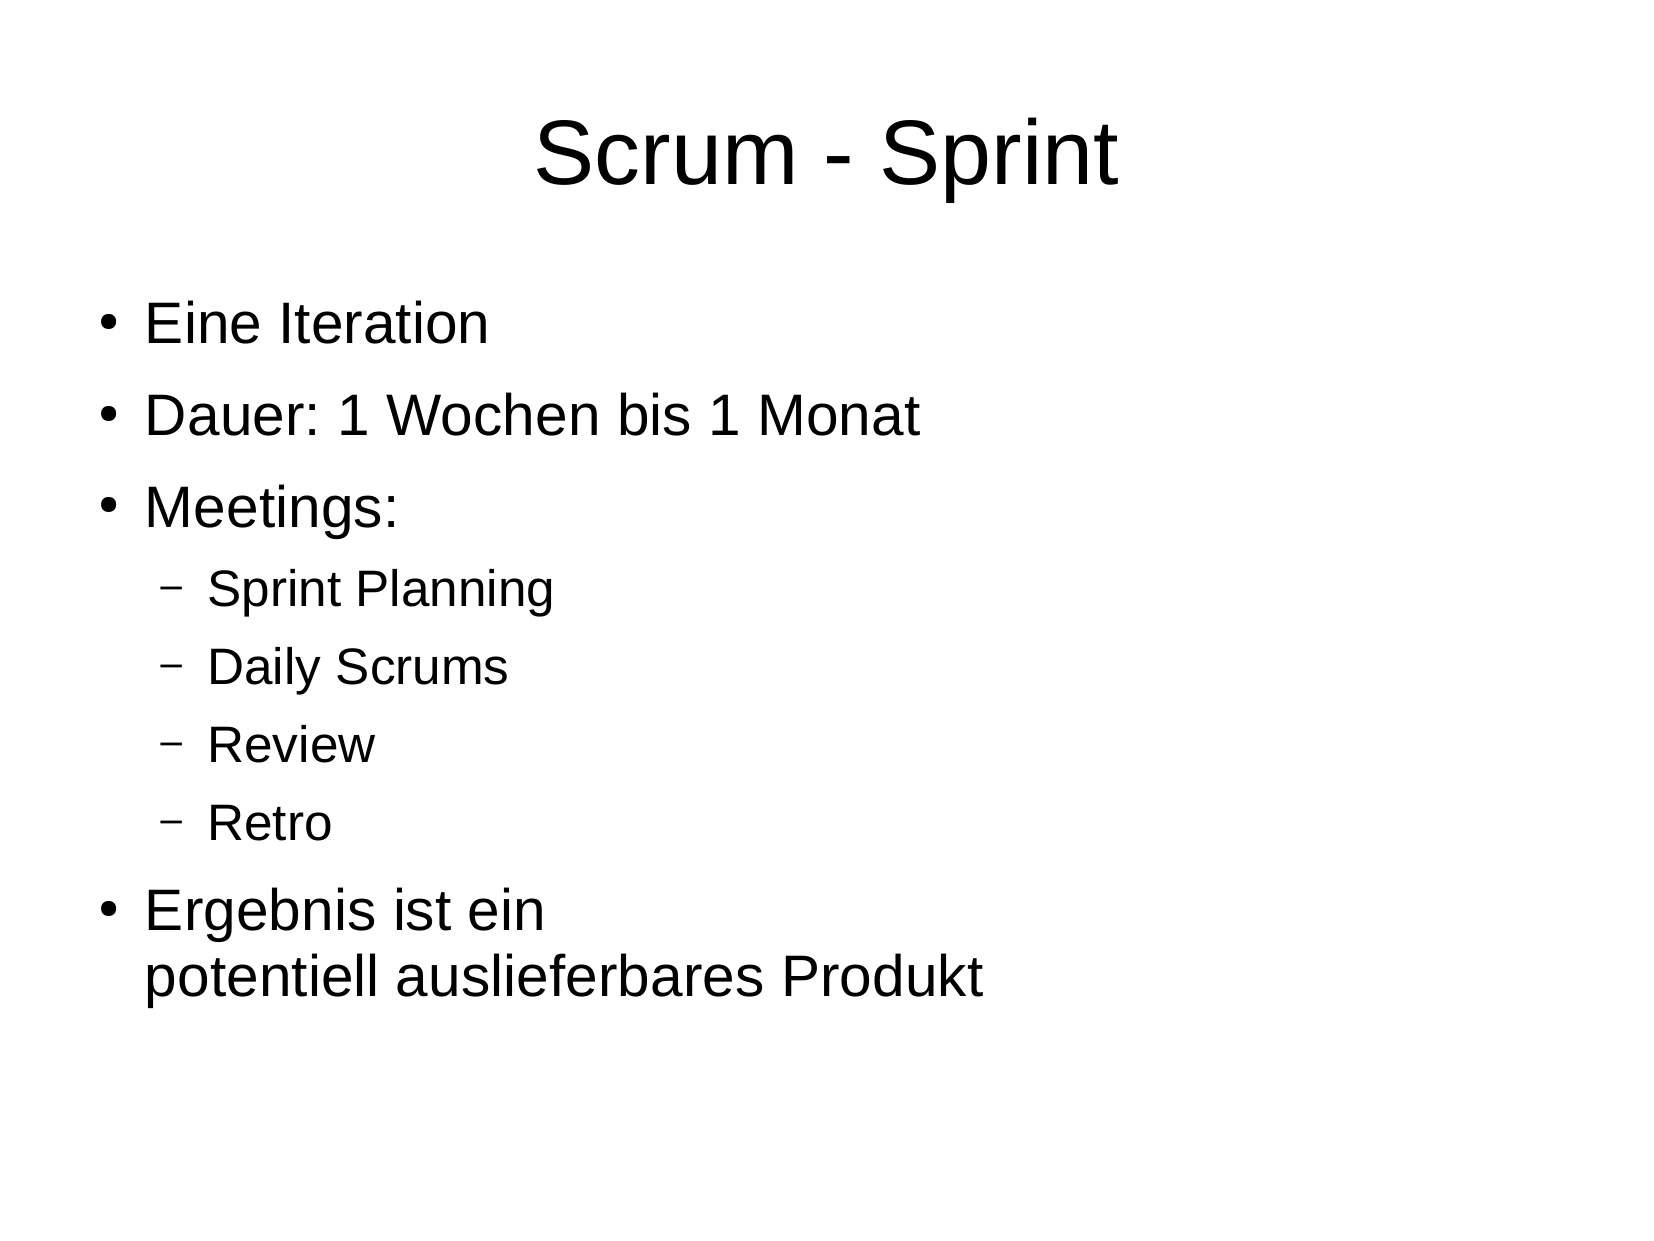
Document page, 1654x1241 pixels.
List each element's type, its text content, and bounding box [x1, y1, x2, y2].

list Eine Iteration Dauer: 1 Wochen bis 1 Monat Meetings: Sprint Planning Daily Scrums Review Retro Ergebnis ist ein potentiell auslieferbares Produkt [82, 290, 1571, 1010]
title Scrum - Sprint [82, 49, 1571, 257]
